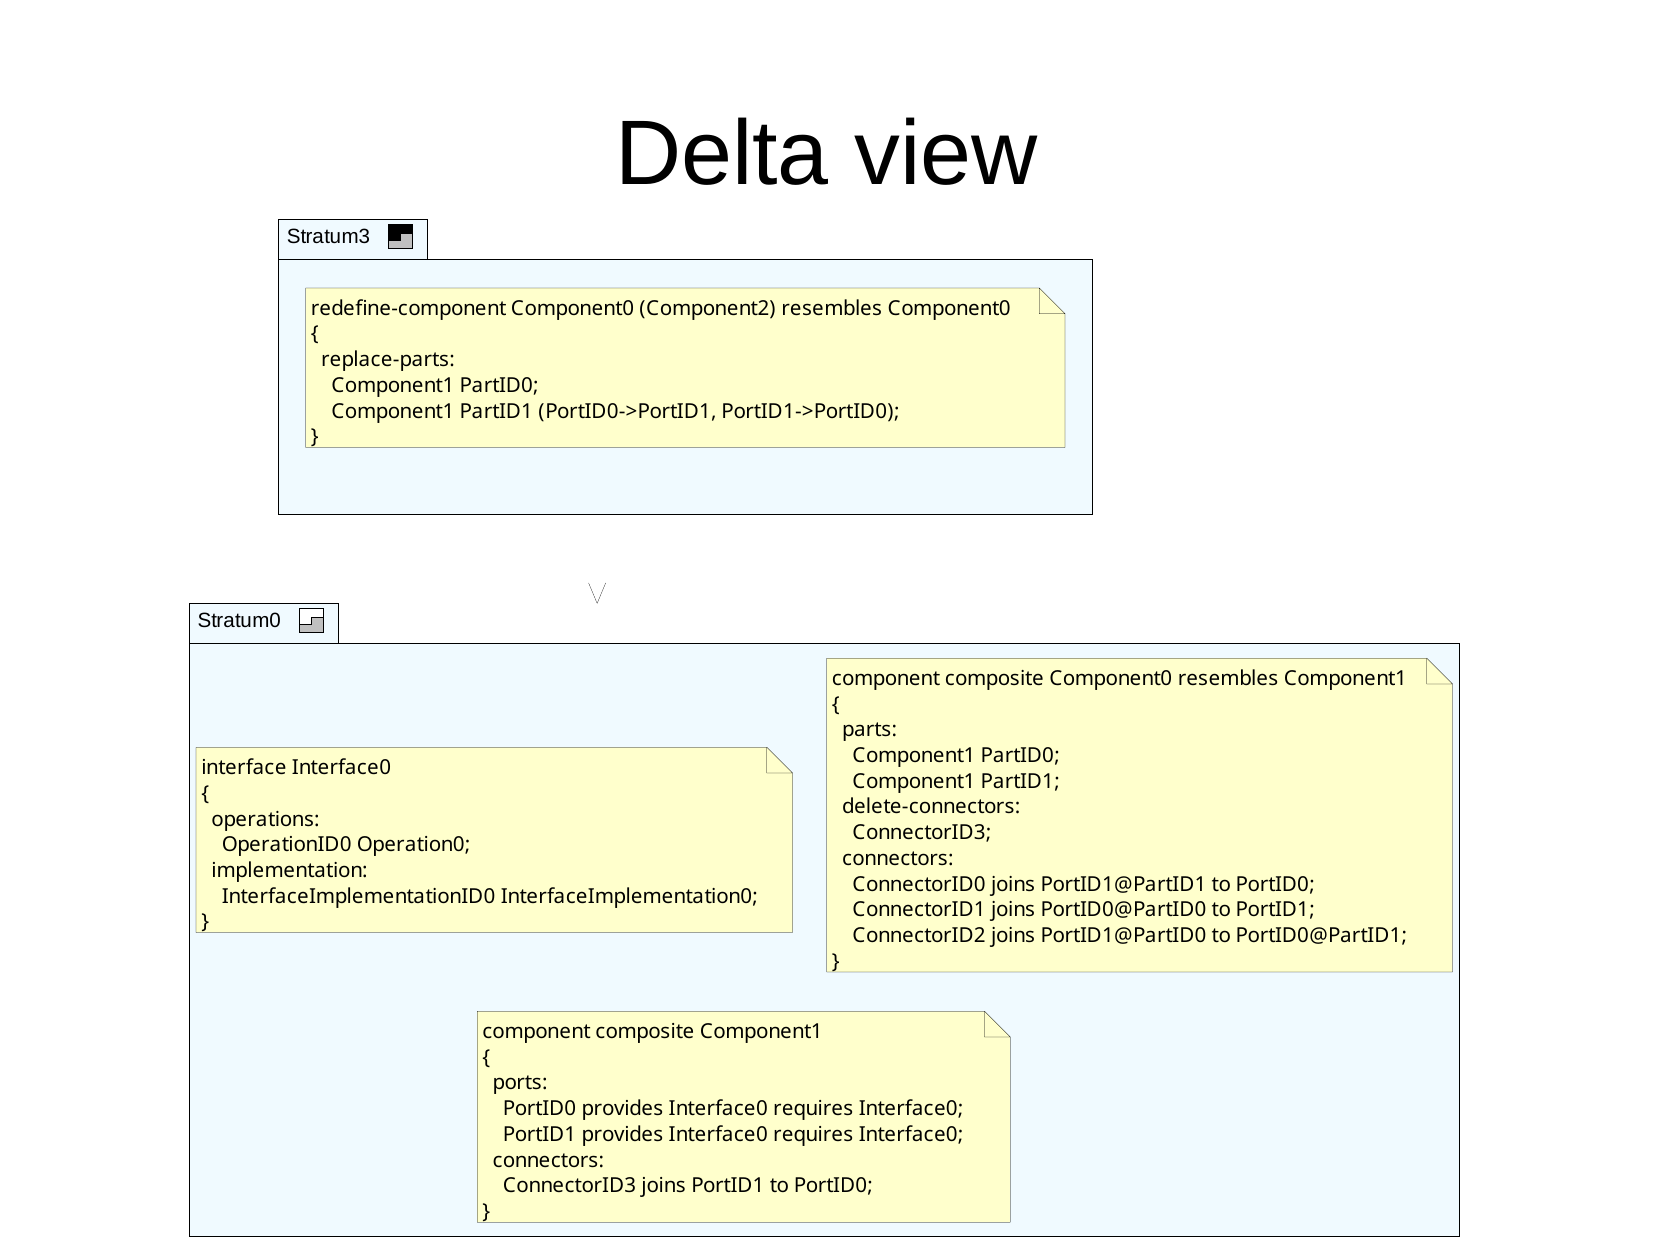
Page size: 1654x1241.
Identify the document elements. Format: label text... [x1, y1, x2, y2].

title Delta view [82, 56, 1571, 250]
picture [187, 217, 1461, 1238]
